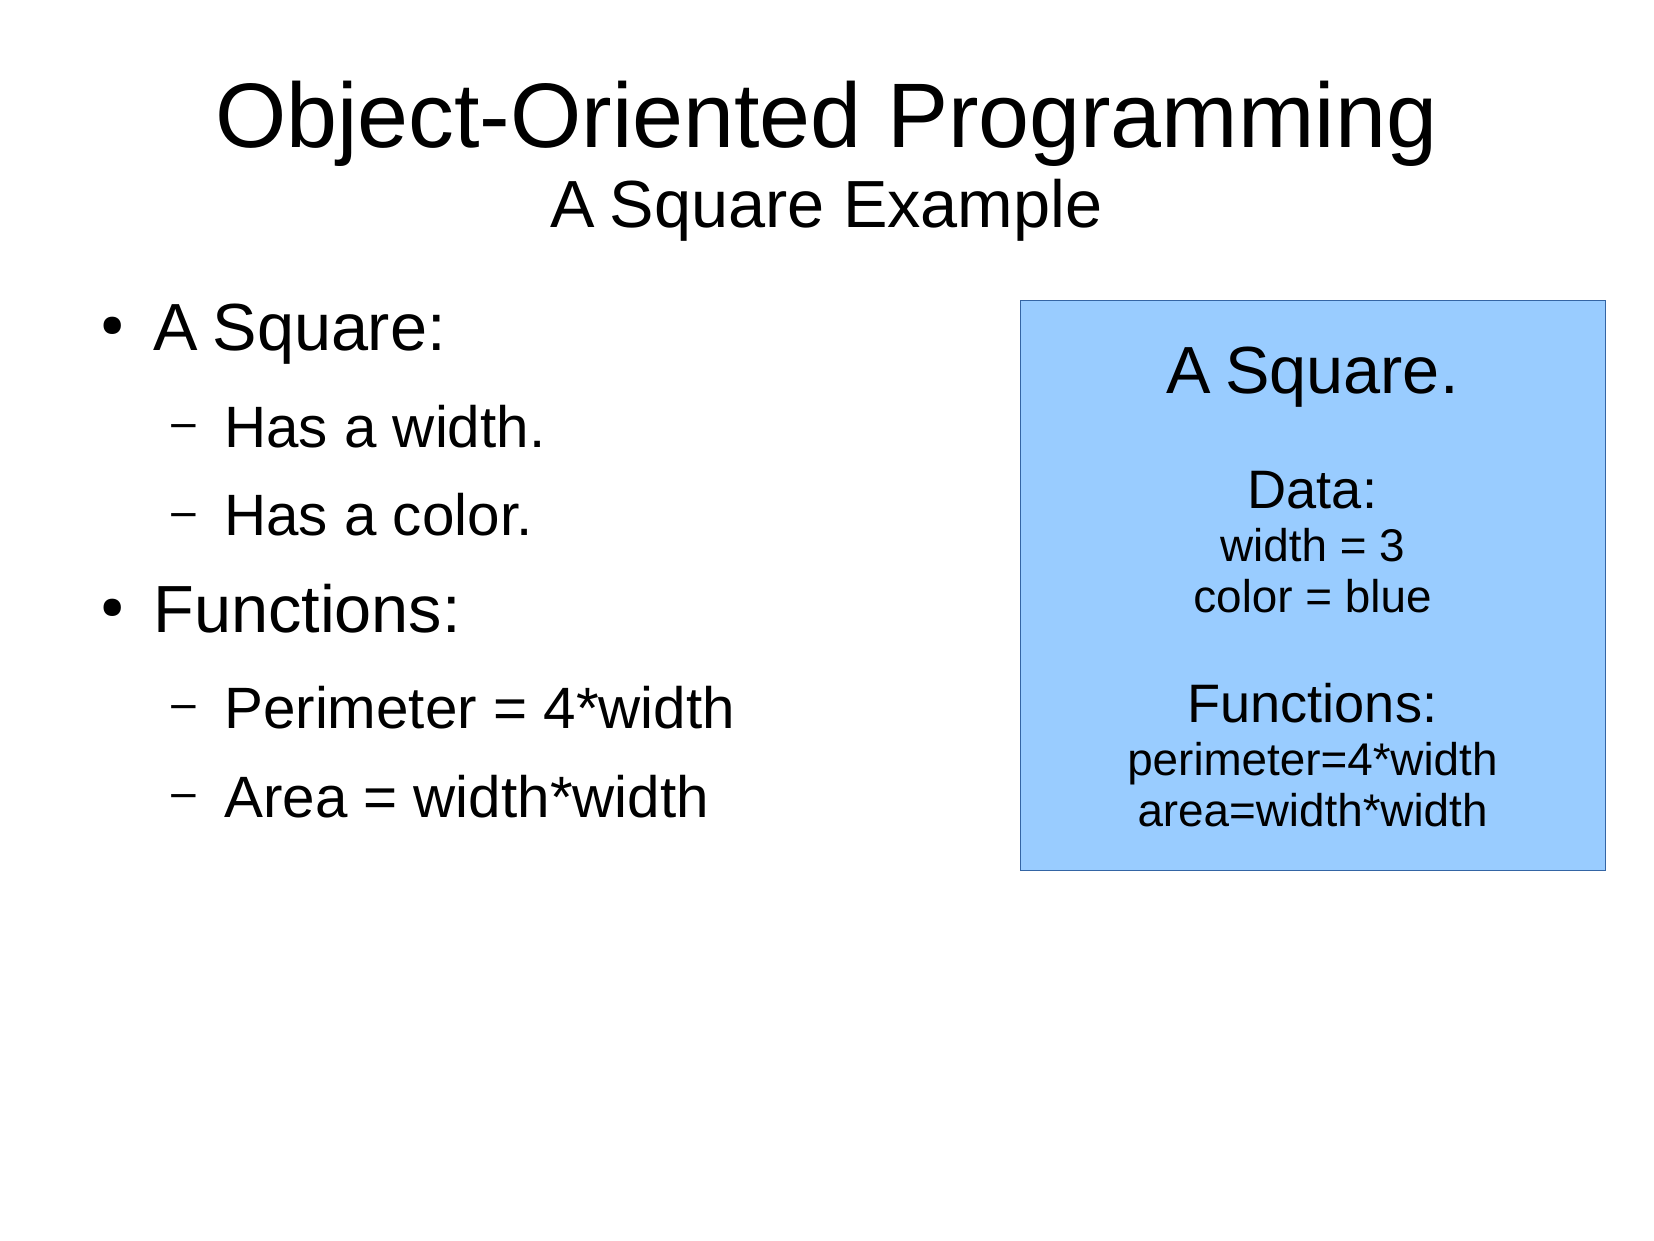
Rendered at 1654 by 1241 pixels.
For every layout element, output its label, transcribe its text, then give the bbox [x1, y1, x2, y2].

title Object-Oriented Programming A Square Example [82, 49, 1571, 257]
list A Square: Has a width. Has a color. Functions: Perimeter = 4*width Area = width*width [82, 290, 1571, 1010]
text_box A Square. Data: width = 3 color = blue Functions: perimeter=4*width area=width*width [1020, 300, 1606, 871]
